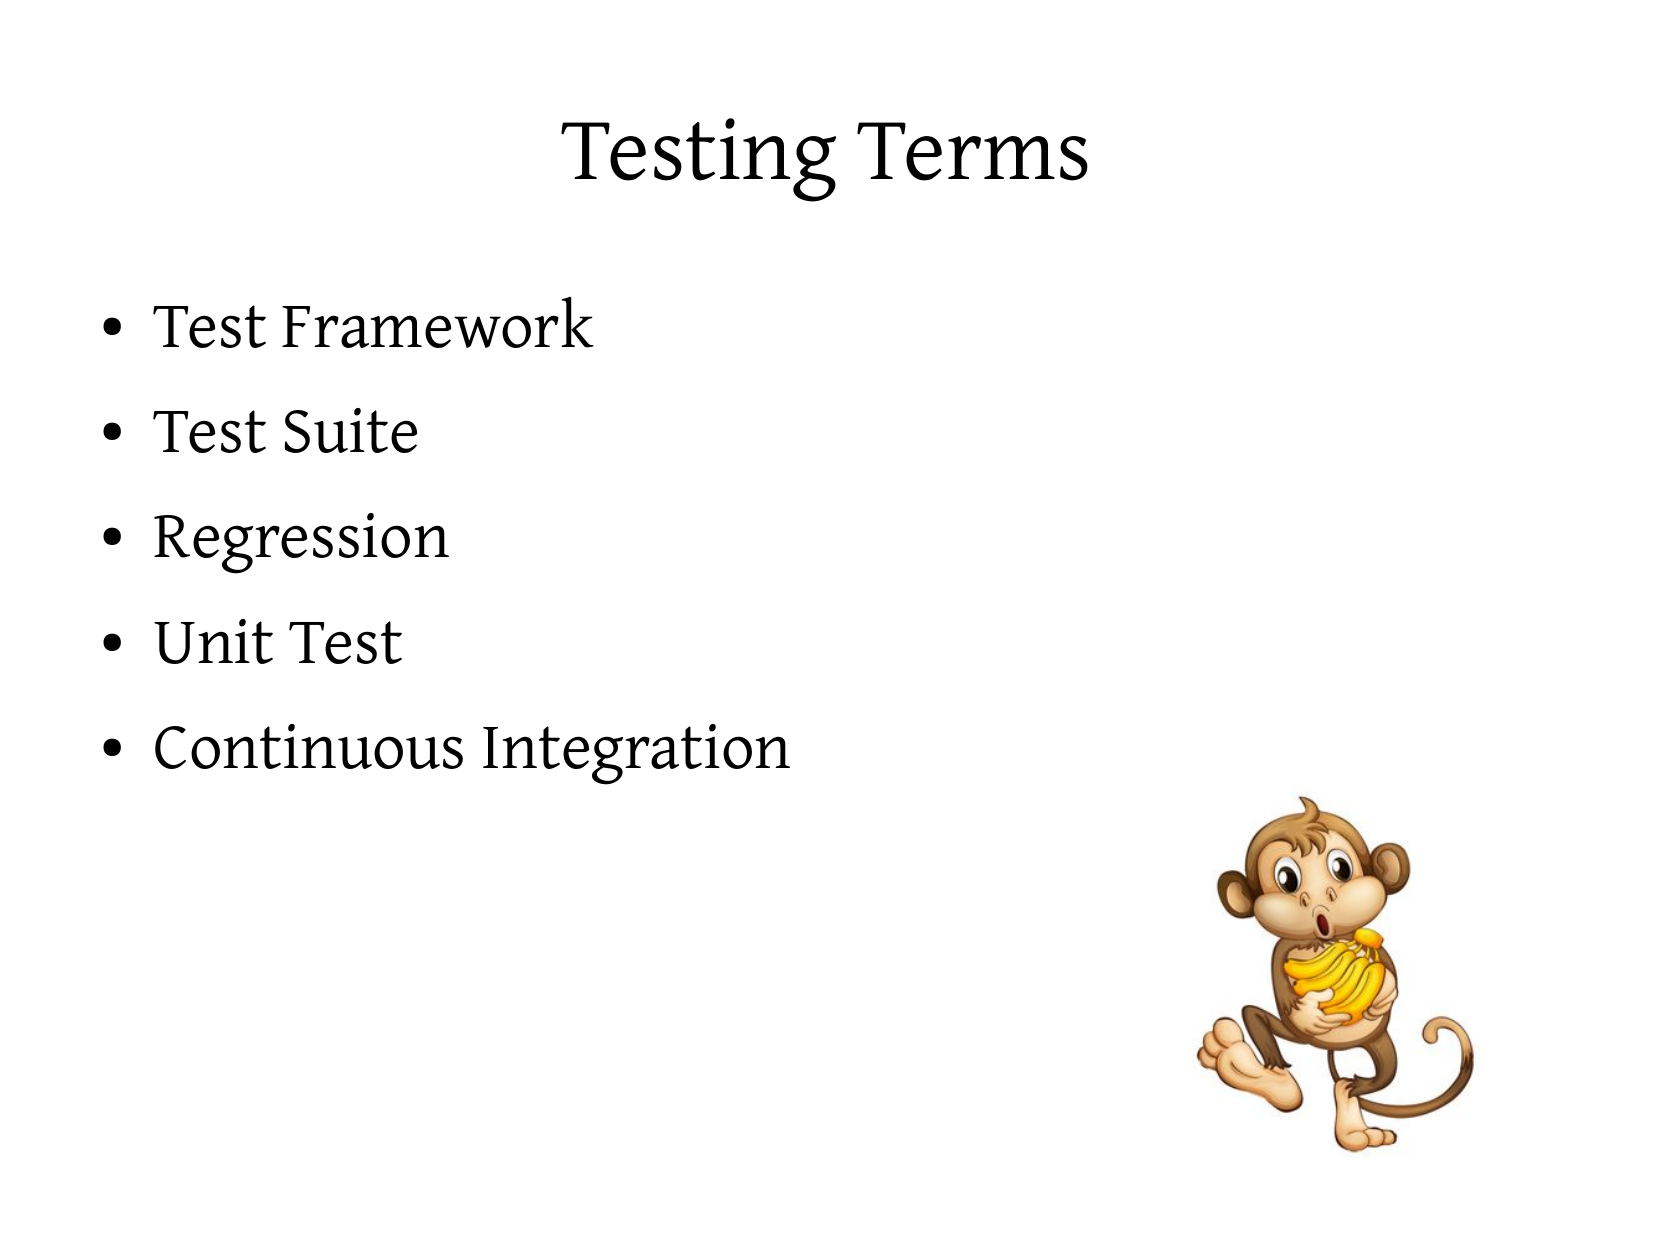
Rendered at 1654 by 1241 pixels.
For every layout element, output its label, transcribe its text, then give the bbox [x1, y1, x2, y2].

list Test Framework Test Suite Regression Unit Test Continuous Integration [82, 290, 1571, 1010]
picture [1192, 781, 1485, 1170]
title Testing Terms [82, 49, 1571, 257]
